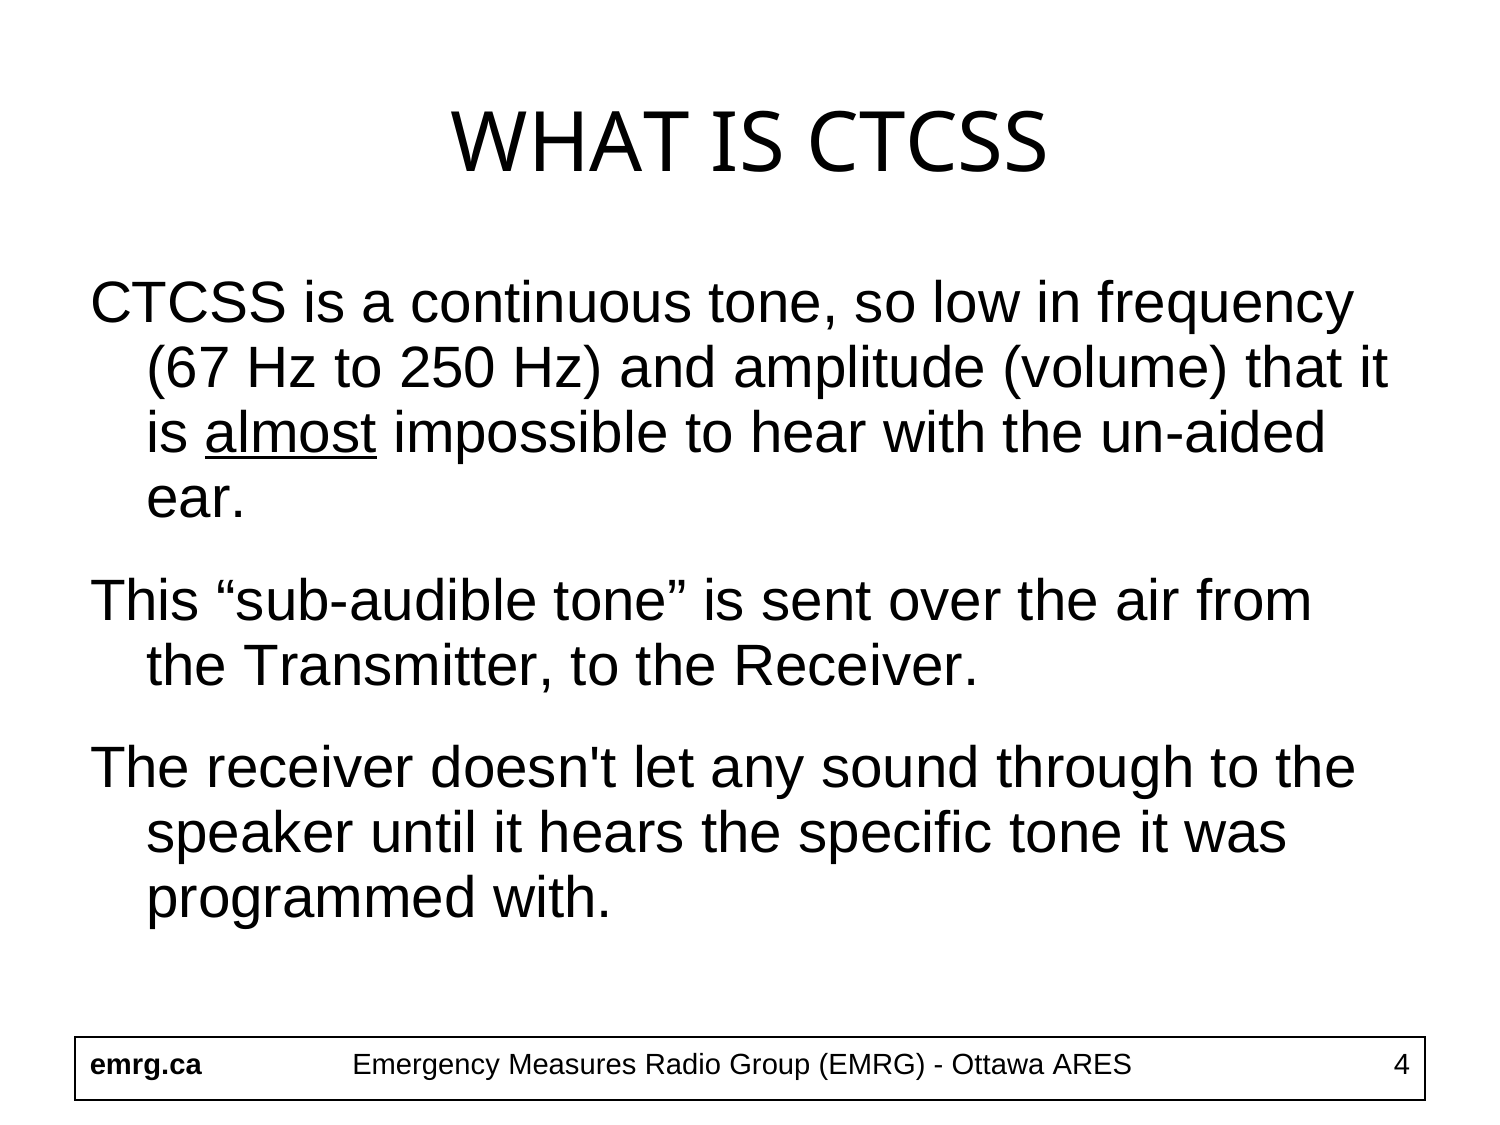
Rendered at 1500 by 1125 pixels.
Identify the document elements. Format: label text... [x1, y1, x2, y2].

text_box Emergency Measures Radio Group (EMRG) - Ottawa ARES [247, 1037, 1238, 1103]
list CTCSS is a continuous tone, so low in frequency (67 Hz to 250 Hz) and amplitude (volume) that it is almost impossible to hear with the un-aided ear. This “sub-audible tone” is sent over the air from the Transmitter, to the Receiver. The receiver doesn't let any sound through to the speaker until it hears the specific tone it was programmed with. [75, 262, 1426, 1082]
title WHAT IS CTCSS [75, 45, 1426, 233]
text_box <number> [1246, 1037, 1426, 1103]
